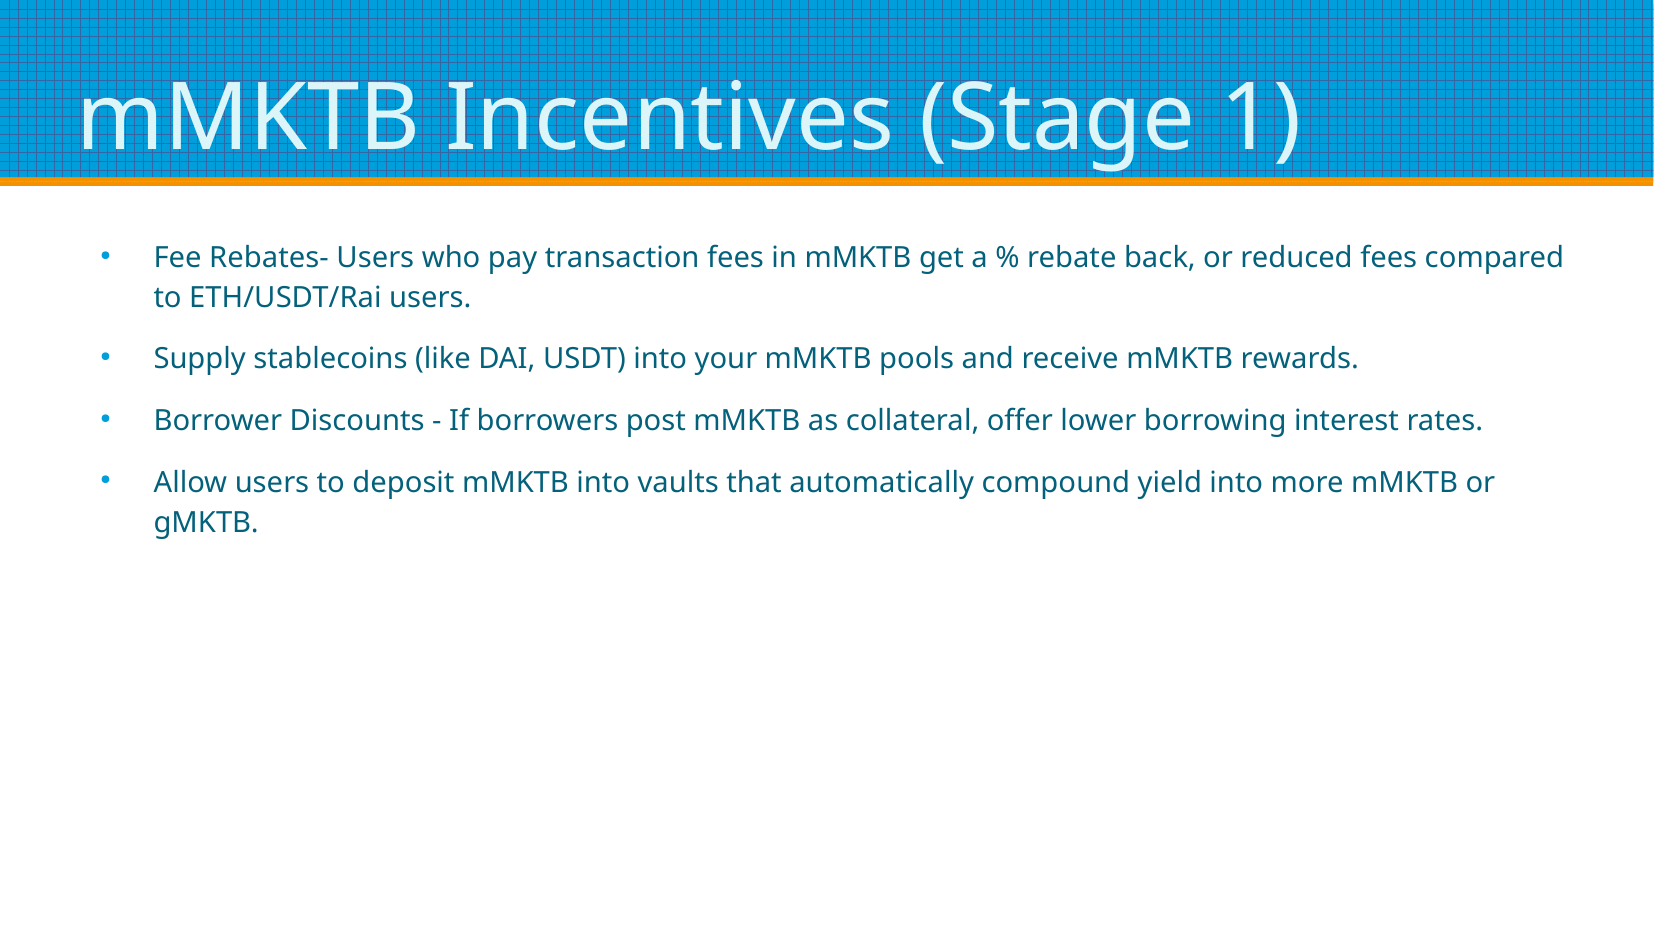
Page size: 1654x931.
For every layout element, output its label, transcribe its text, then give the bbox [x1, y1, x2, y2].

title mMKTB Incentives (Stage 1) [76, 14, 1565, 178]
list Fee Rebates- Users who pay transaction fees in mMKTB get a % rebate back, or reduced fees compared to ETH/USDT/Rai users. Supply stablecoins (like DAI, USDT) into your mMKTB pools and receive mMKTB rewards. Borrower Discounts - If borrowers post mMKTB as collateral, offer lower borrowing interest rates. Allow users to deposit mMKTB into vaults that automatically compound yield into more mMKTB or gMKTB. [82, 236, 1571, 901]
